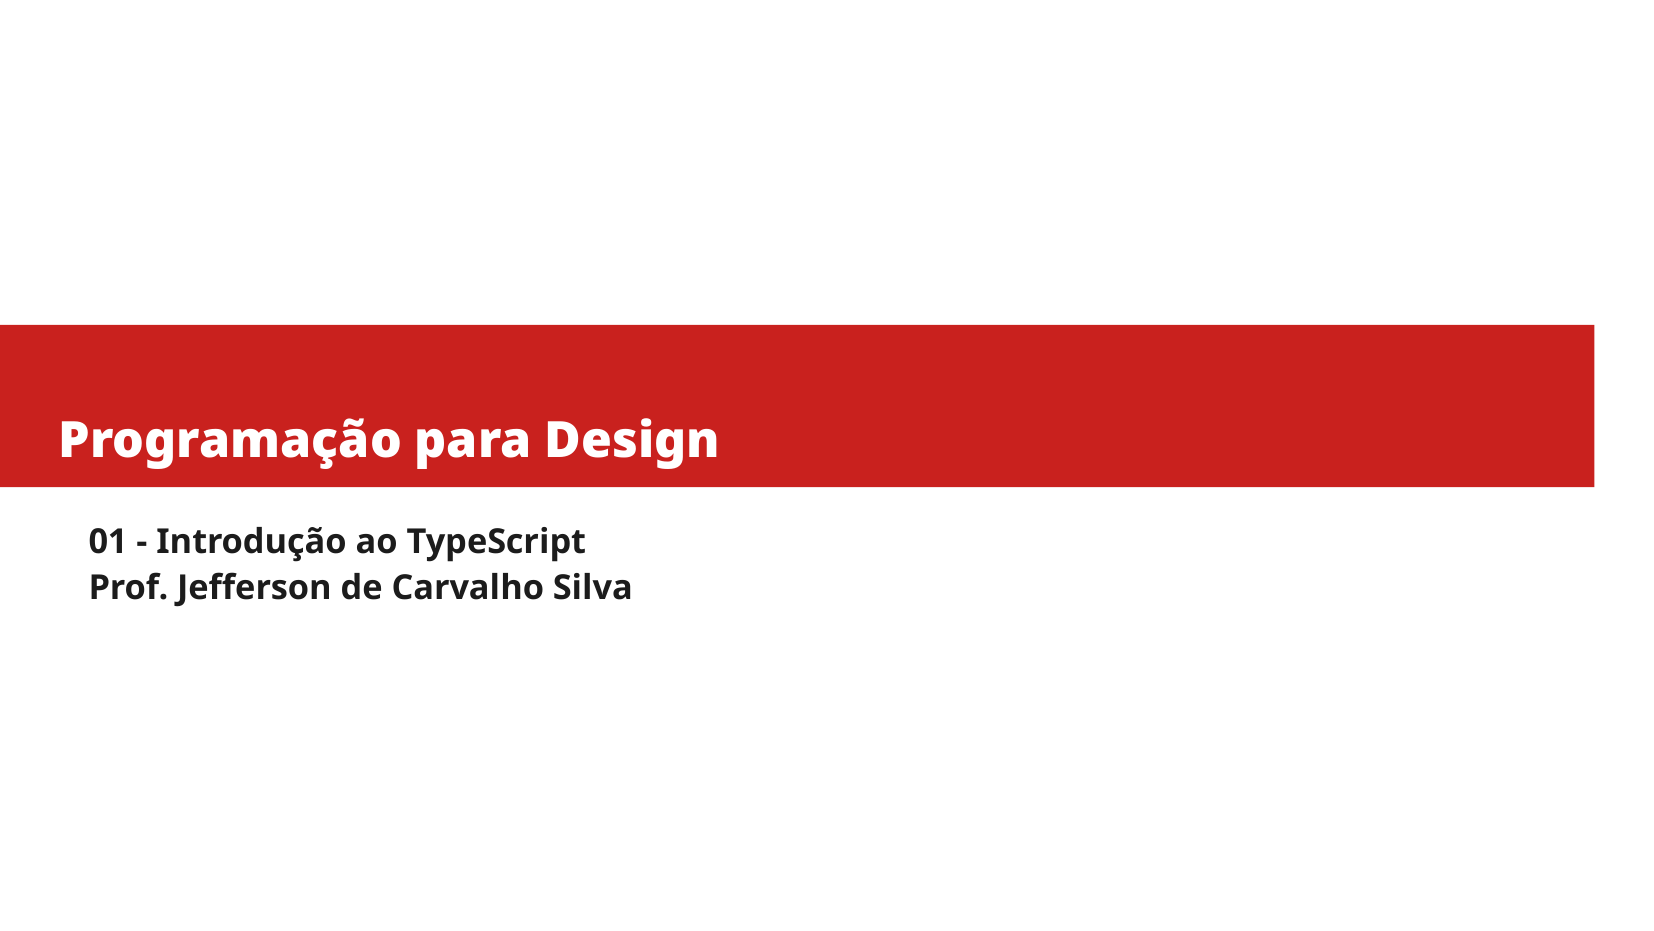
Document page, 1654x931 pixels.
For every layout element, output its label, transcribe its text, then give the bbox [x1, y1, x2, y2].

subtitle 01 - Introdução ao TypeScript Prof. Jefferson de Carvalho Silva [88, 516, 1565, 827]
title Programação para Design [59, 354, 1565, 473]
